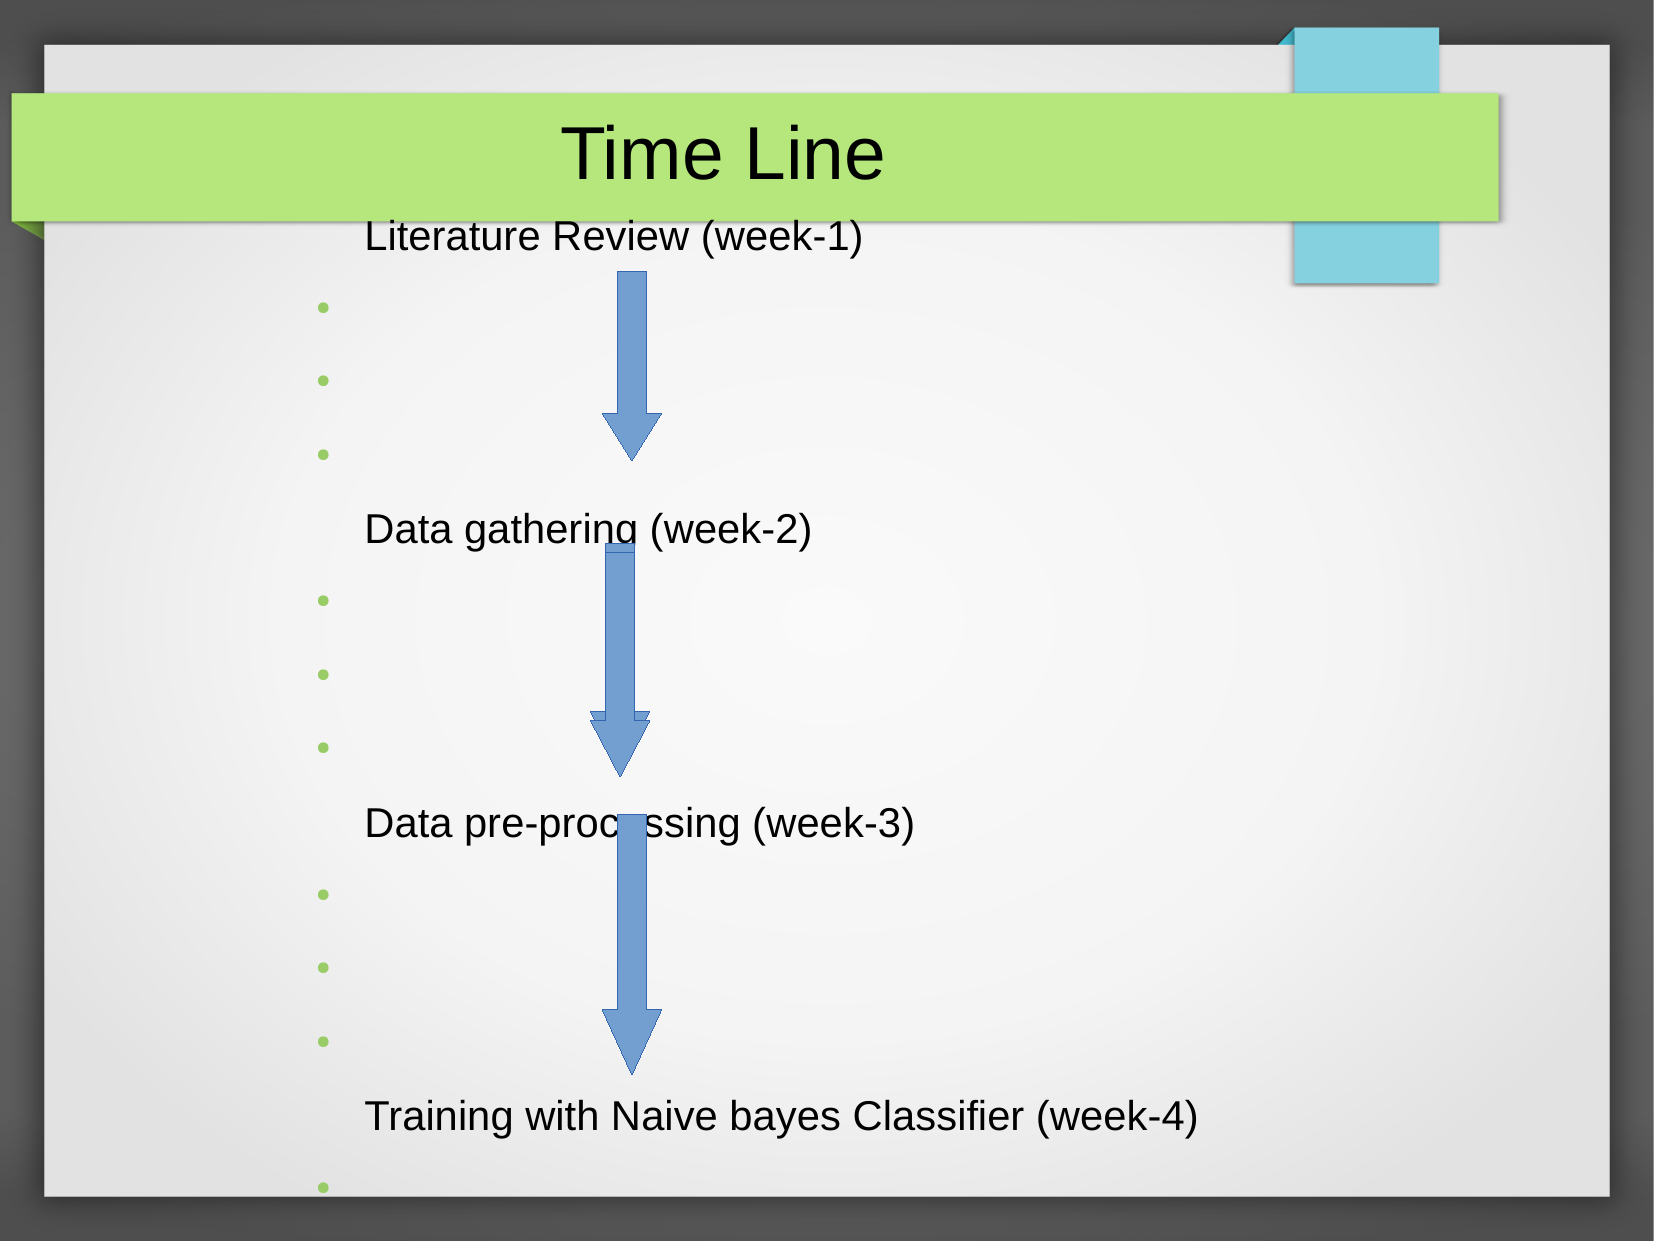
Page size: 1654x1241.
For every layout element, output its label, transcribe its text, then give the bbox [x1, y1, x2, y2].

text_box [590, 543, 650, 777]
text_box [602, 271, 662, 461]
list Literature Review (week-1) Data gathering (week-2) Data pre-processing (week-3) Training with Naive bayes Classifier (week-4) [47, 212, 1536, 1146]
picture [0, 0, 1654, 1241]
text_box [602, 814, 662, 1075]
title Time Line [82, 94, 1264, 212]
